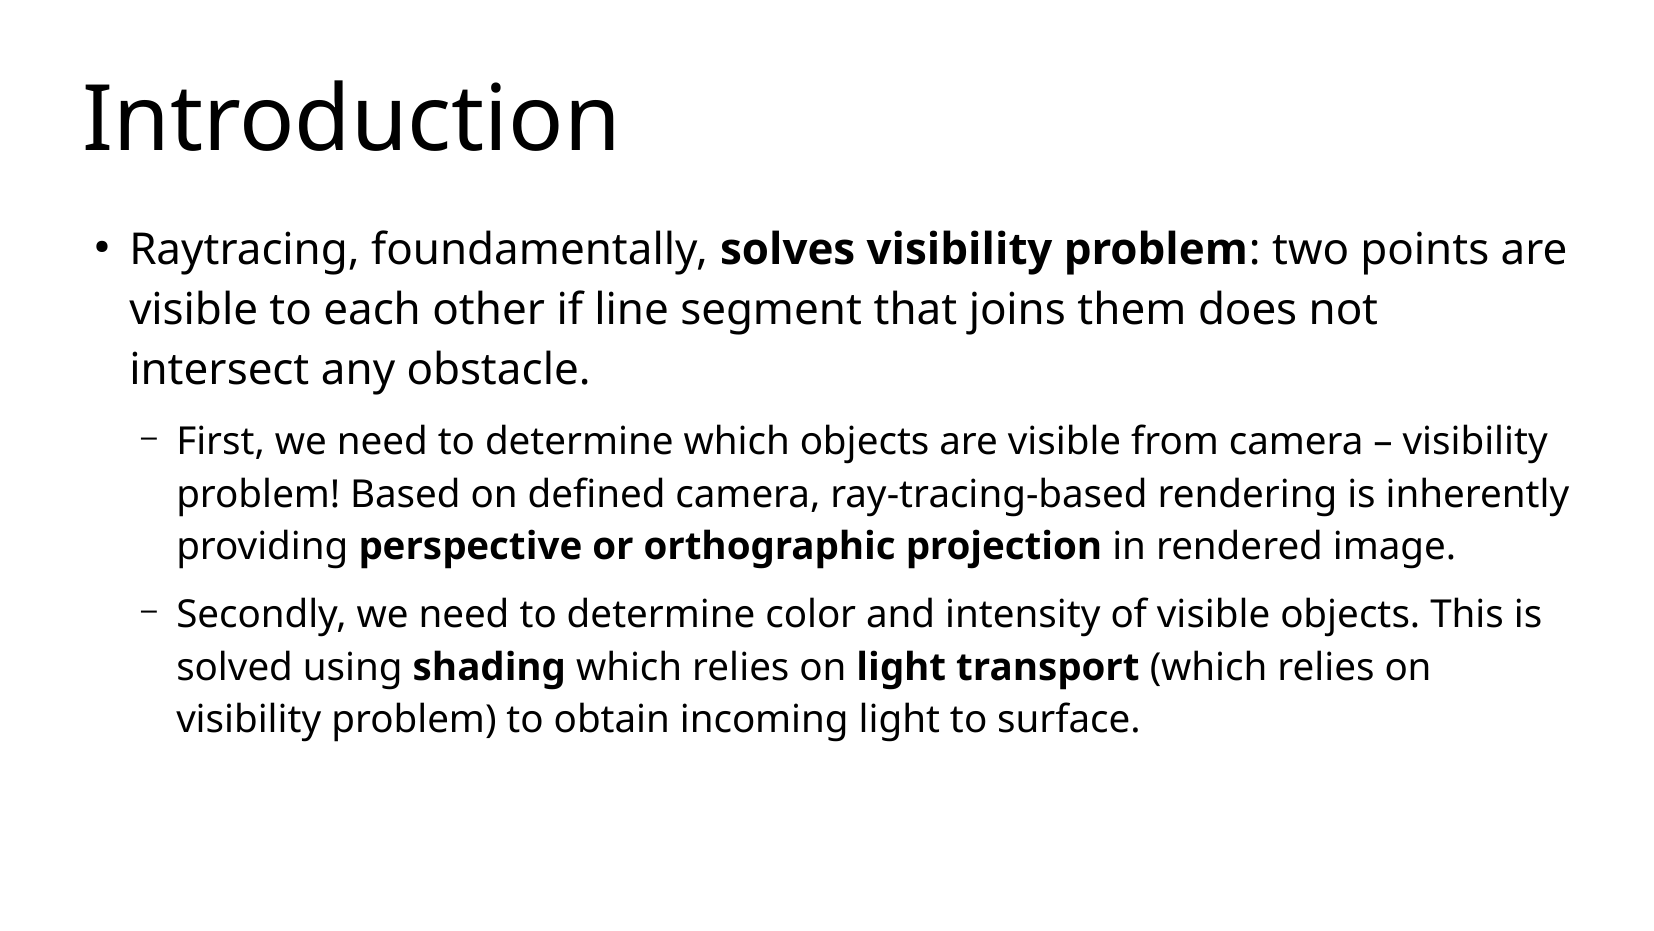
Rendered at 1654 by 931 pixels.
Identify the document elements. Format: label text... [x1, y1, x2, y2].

list Raytracing, foundamentally, solves visibility problem: two points are visible to each other if line segment that joins them does not intersect any obstacle. First, we need to determine which objects are visible from camera – visibility problem! Based on defined camera, ray-tracing-based rendering is inherently providing perspective or orthographic projection in rendered image. Secondly, we need to determine color and intensity of visible objects. This is solved using shading which relies on light transport (which relies on visibility problem) to obtain incoming light to surface. [82, 217, 1571, 758]
title Introduction [82, 37, 1571, 193]
